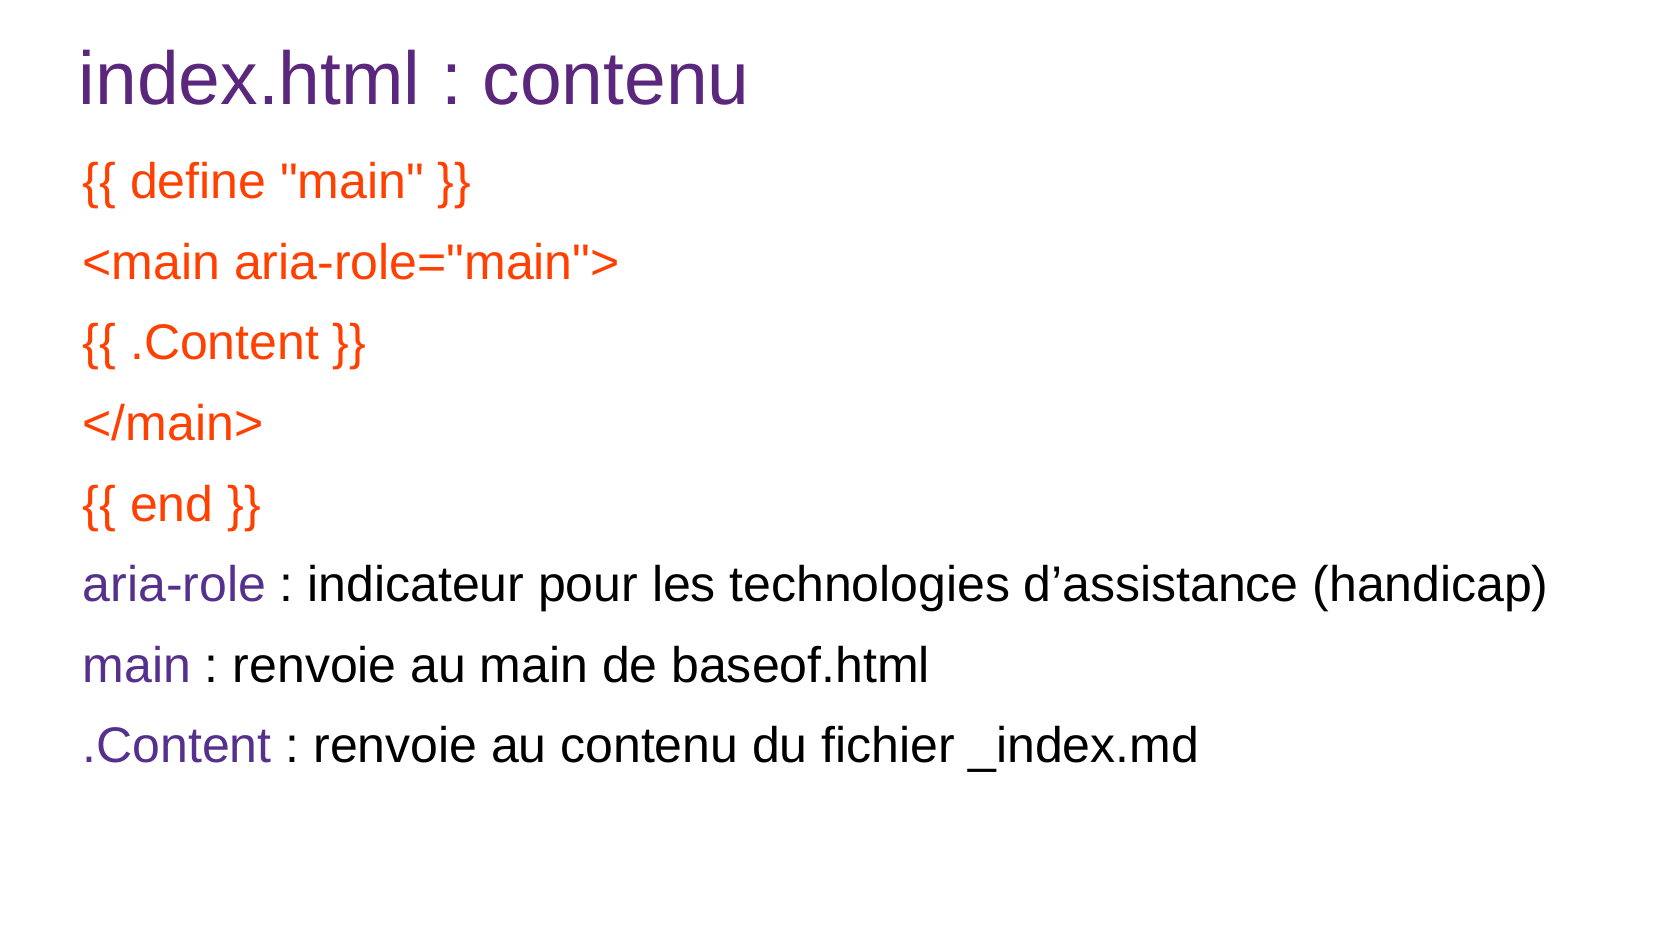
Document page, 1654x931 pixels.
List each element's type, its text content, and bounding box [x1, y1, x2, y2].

text_box {{ define "main" }} <main aria-role="main"> {{ .Content }} </main> {{ end }} aria-role : indicateur pour les technologies d’assistance (handicap) main : renvoie au main de baseof.html .Content : renvoie au contenu du fichier _index.md [82, 153, 1571, 805]
title index.html : contenu [78, 36, 1556, 148]
